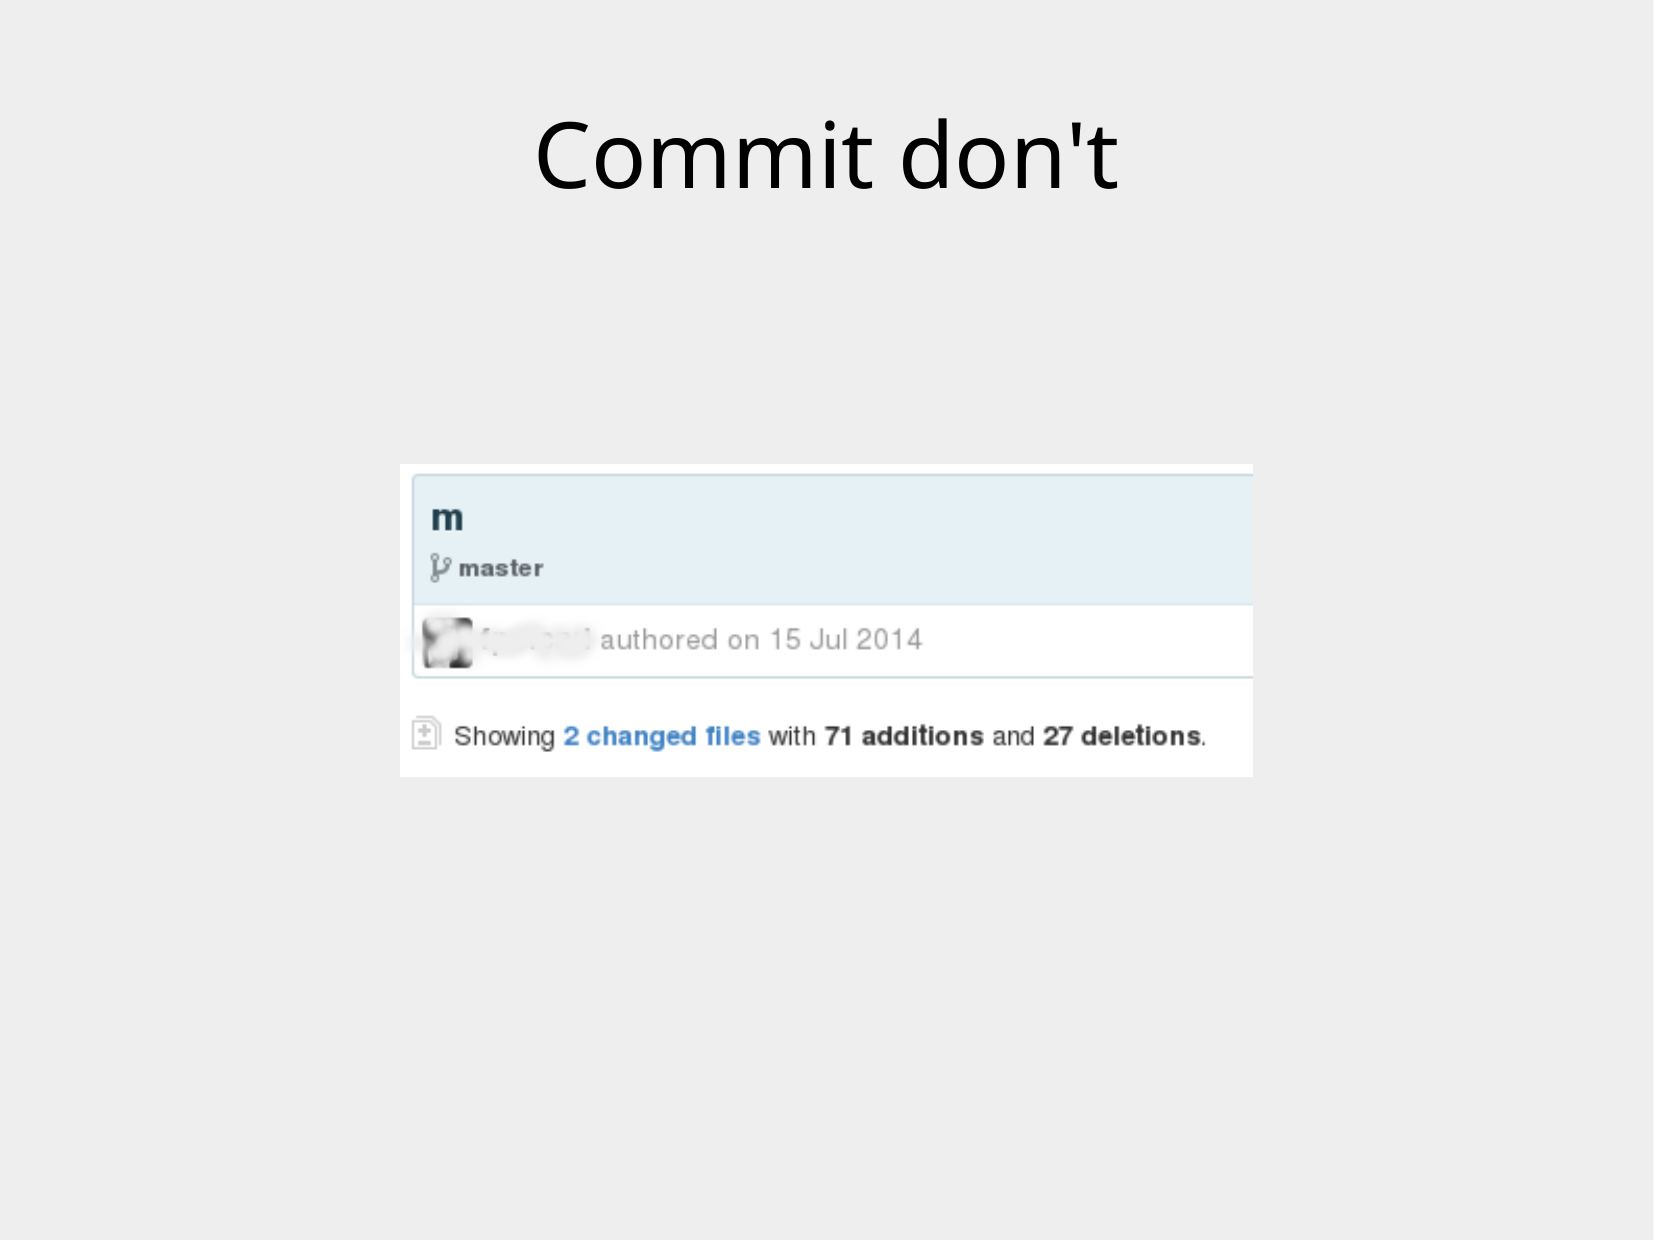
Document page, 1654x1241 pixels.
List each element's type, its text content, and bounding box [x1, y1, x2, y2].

title Commit don't [82, 49, 1571, 257]
picture [400, 464, 1253, 777]
